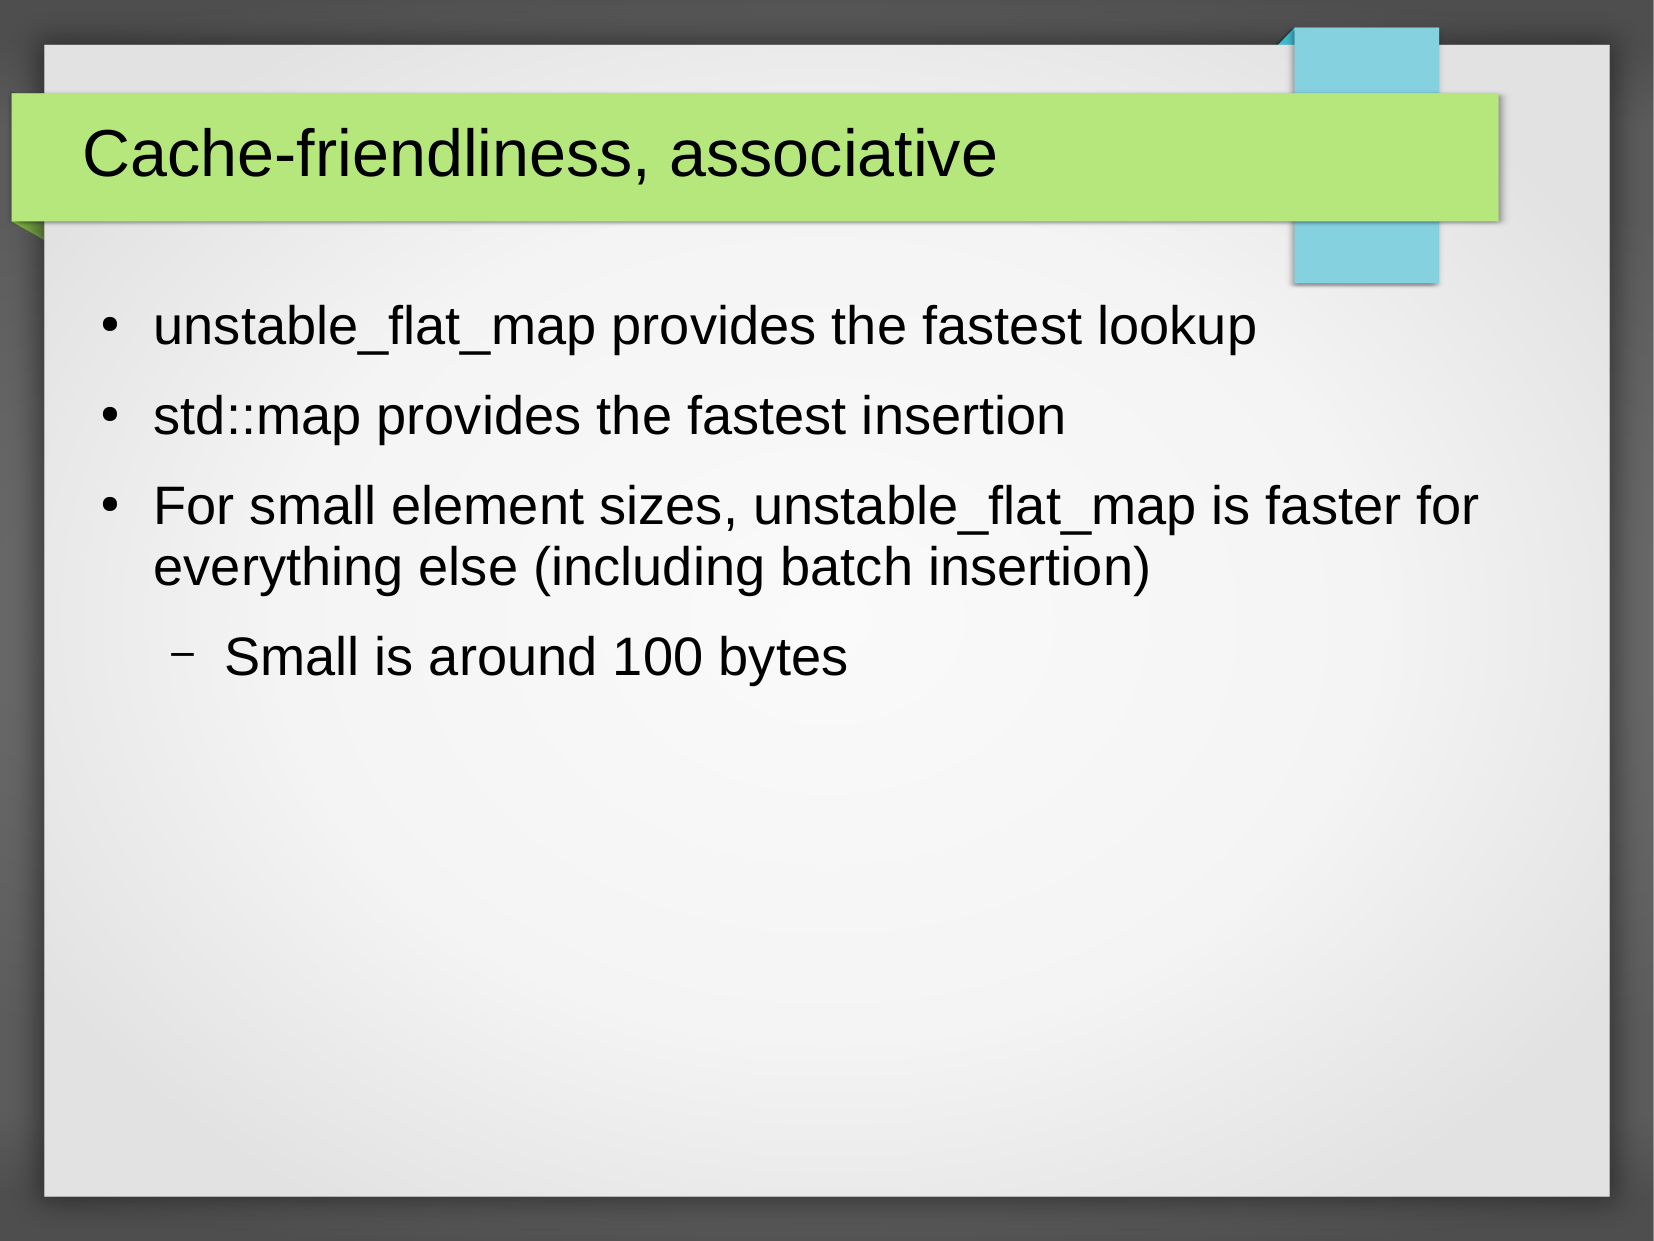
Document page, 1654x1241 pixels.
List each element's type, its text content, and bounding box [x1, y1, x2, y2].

picture [0, 0, 1654, 1241]
list unstable_flat_map provides the fastest lookup std::map provides the fastest insertion For small element sizes, unstable_flat_map is faster for everything else (including batch insertion) Small is around 100 bytes [82, 295, 1571, 1015]
title Cache-friendliness, associative [82, 94, 1264, 213]
